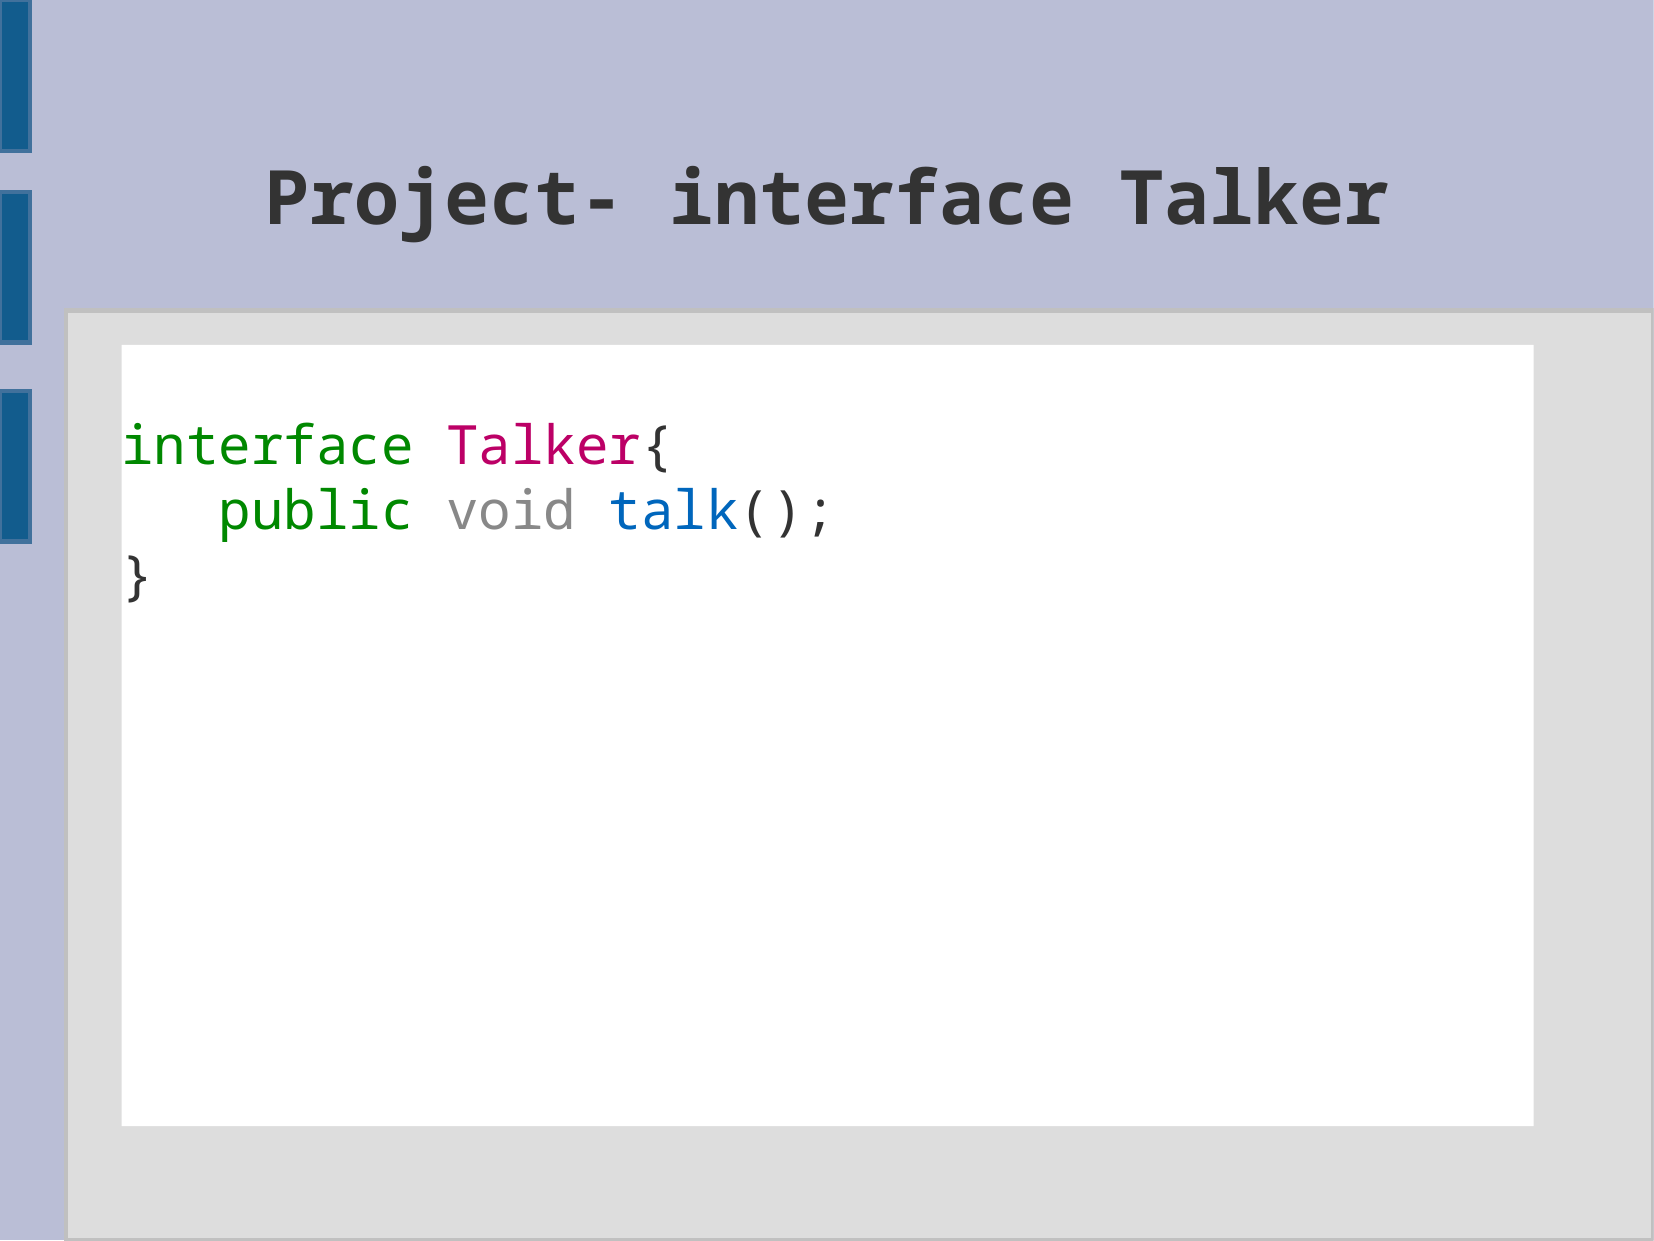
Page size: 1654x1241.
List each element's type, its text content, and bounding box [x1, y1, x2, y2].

title Project- interface Talker [121, 91, 1534, 299]
list interface Talker{ public void talk(); } [121, 344, 1534, 1127]
